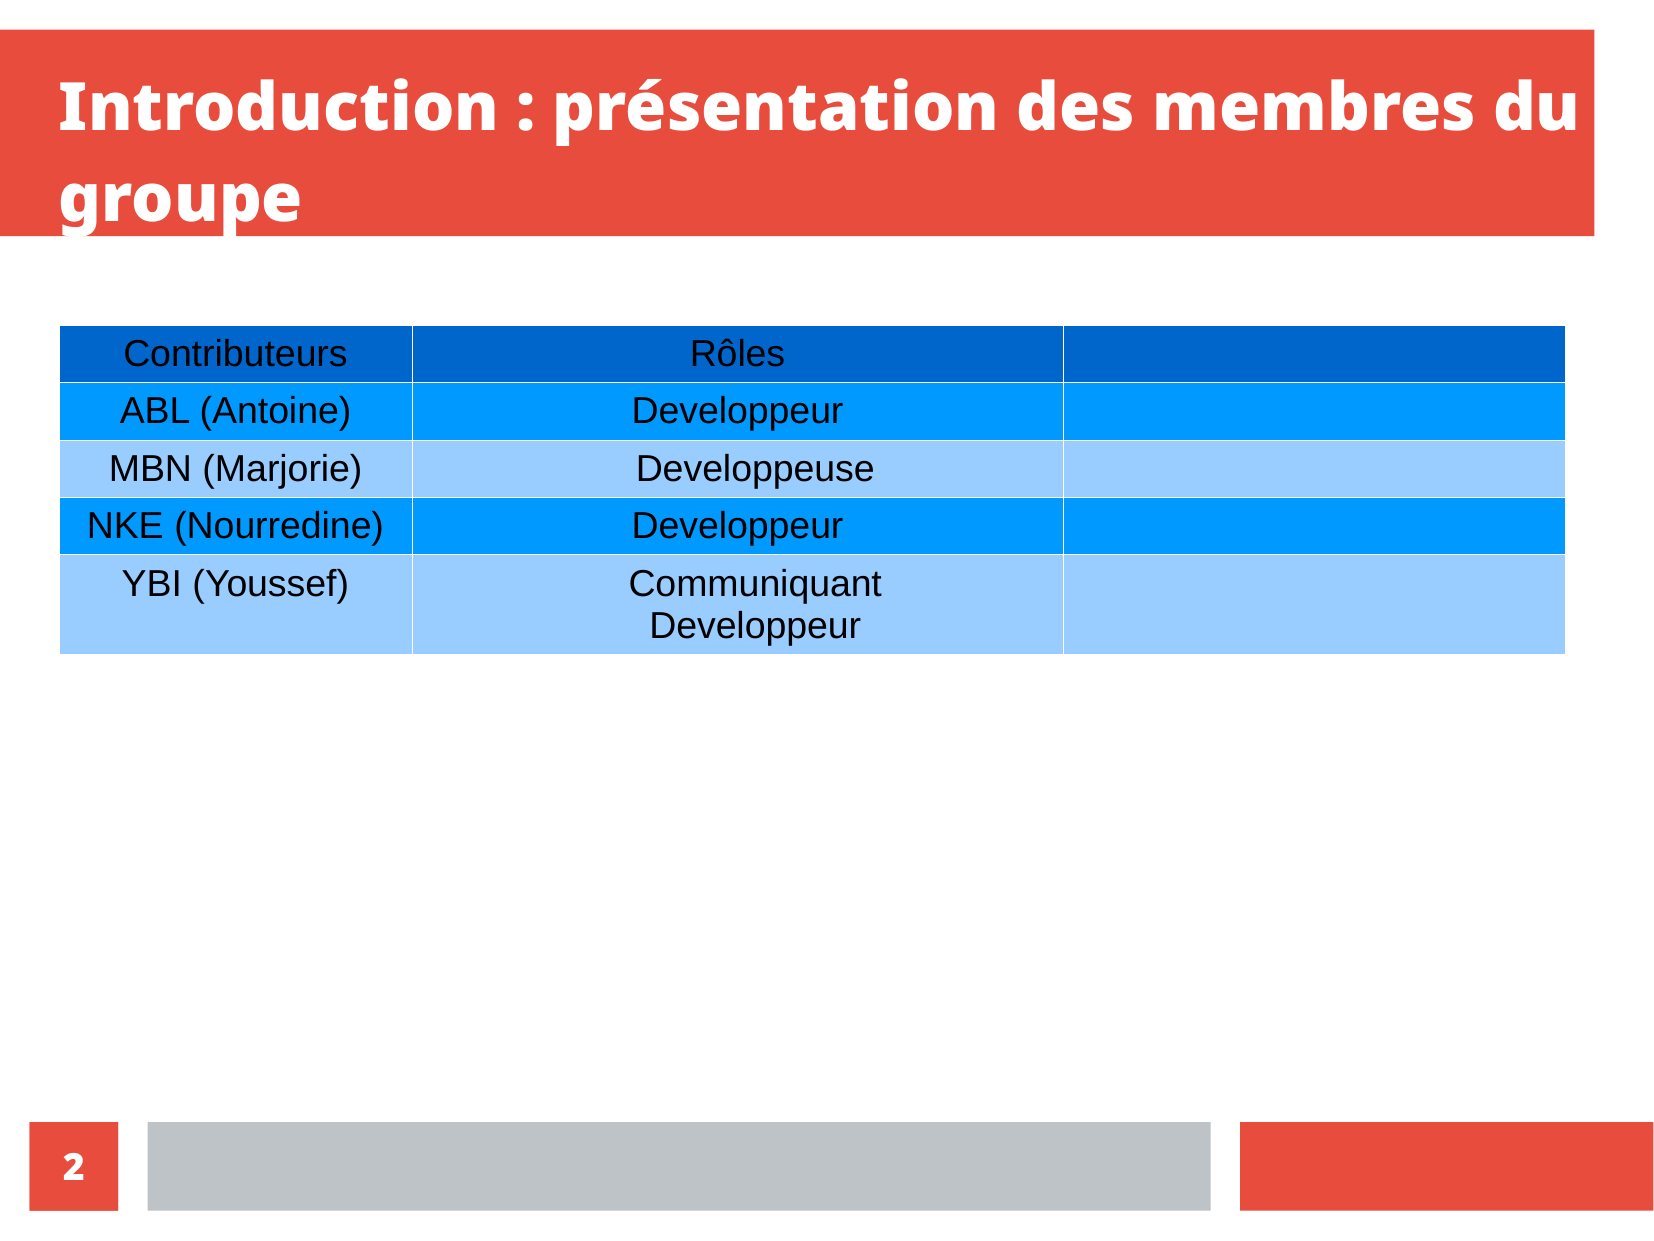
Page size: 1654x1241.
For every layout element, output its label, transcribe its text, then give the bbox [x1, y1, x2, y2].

table_cell Communiquant Developpeur [413, 555, 1063, 654]
table_cell ABL (Antoine) [60, 383, 412, 440]
table_cell [1064, 555, 1565, 654]
table_header [1064, 326, 1565, 382]
table_cell YBI (Youssef) [60, 555, 412, 654]
table_cell Developpeur [413, 383, 1063, 440]
table_cell [1064, 383, 1565, 440]
table_cell Developpeuse [413, 441, 1063, 497]
table_cell [1064, 498, 1565, 554]
table_cell Developpeur [413, 498, 1063, 554]
table_cell [1064, 441, 1565, 497]
table_header Rôles [413, 326, 1063, 382]
table_header Contributeurs [60, 326, 412, 382]
title Introduction : présentation des membres du groupe [59, 59, 1595, 207]
table_cell NKE (Nourredine) [60, 498, 412, 554]
table_cell MBN (Marjorie) [60, 441, 412, 497]
